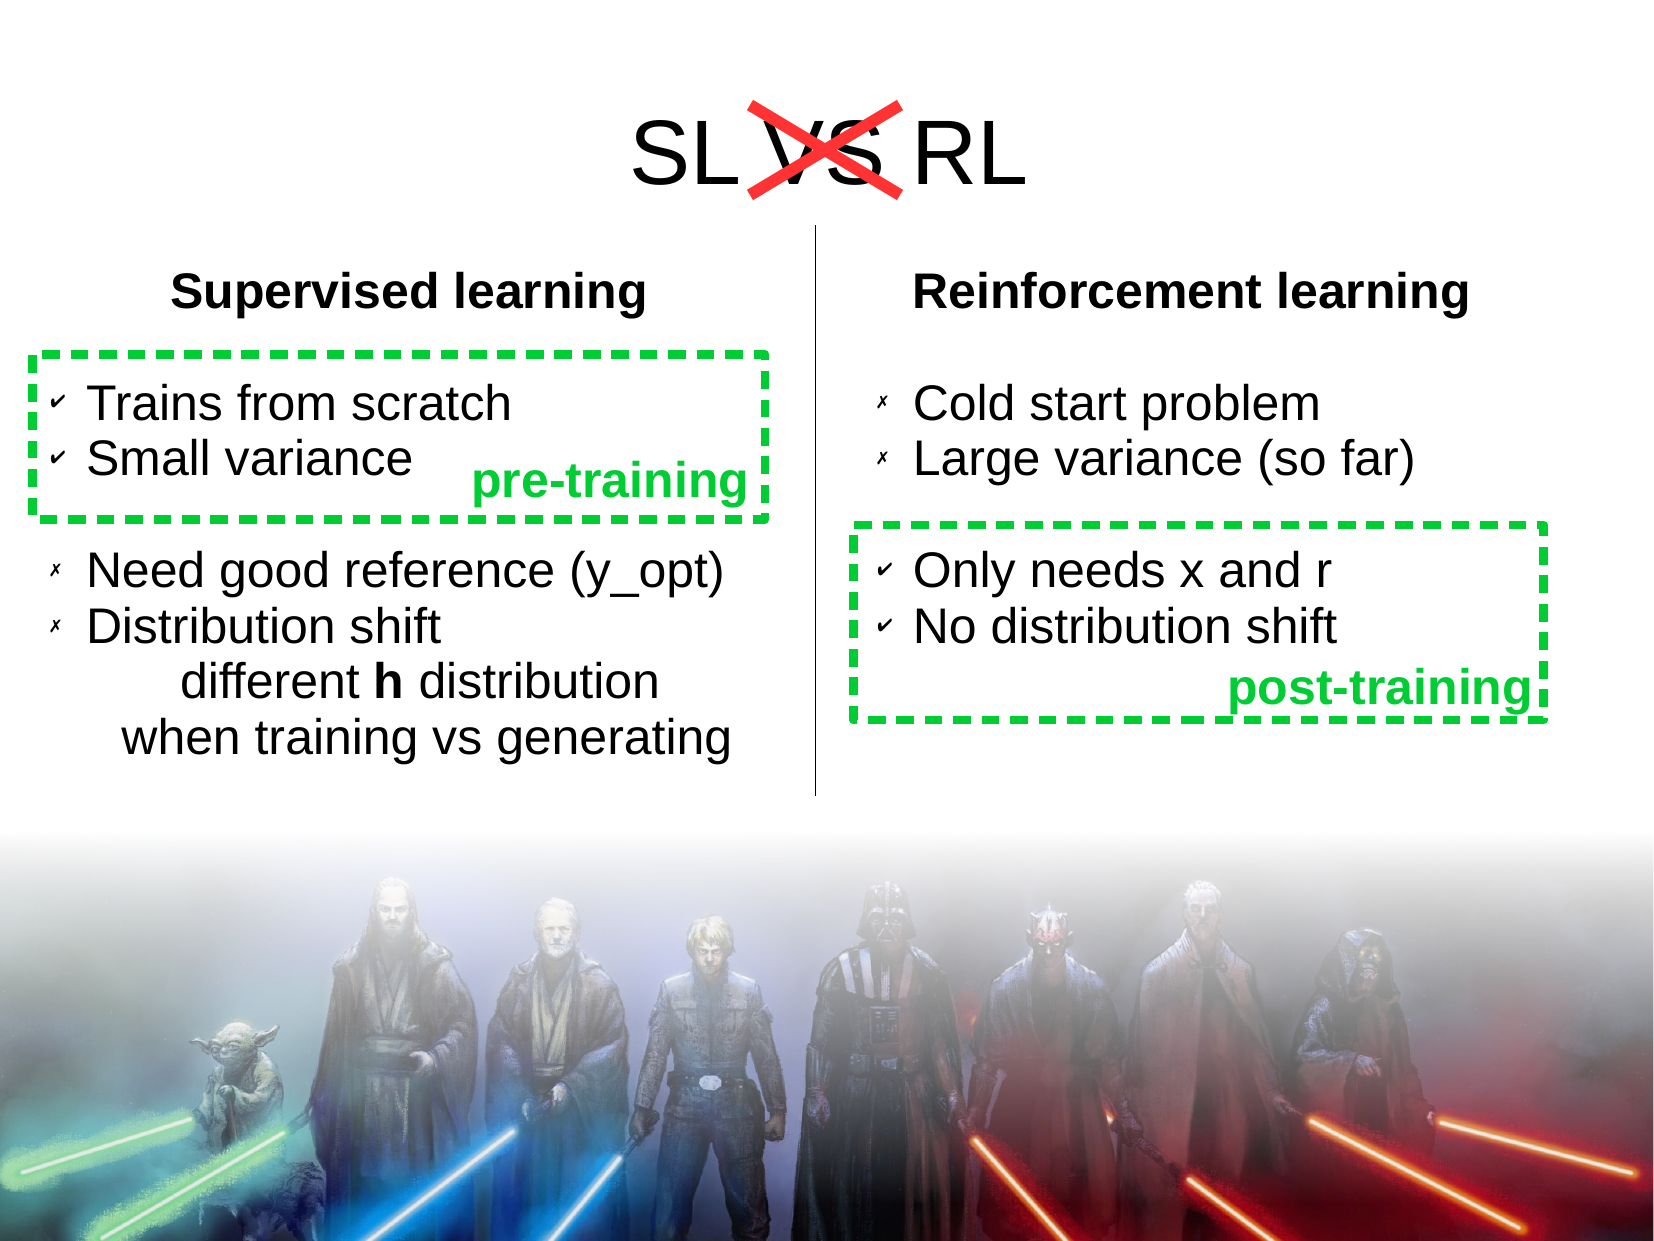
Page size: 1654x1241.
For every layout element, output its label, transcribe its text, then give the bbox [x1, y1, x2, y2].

picture [0, 830, 1654, 1241]
text_box pre-training [456, 445, 765, 517]
text_box [853, 525, 1212, 721]
title SL VS RL [23, 49, 1636, 257]
text_box Supervised learning Trains from scratch Small variance Need good reference (y_opt) Distribution shift different h distribution when training vs generating [35, 255, 816, 834]
text_box Reinforcement learning Cold start problem Large variance (so far) Only needs x and r No distribution shift [862, 255, 1654, 665]
text_box post-training [1212, 651, 1549, 723]
